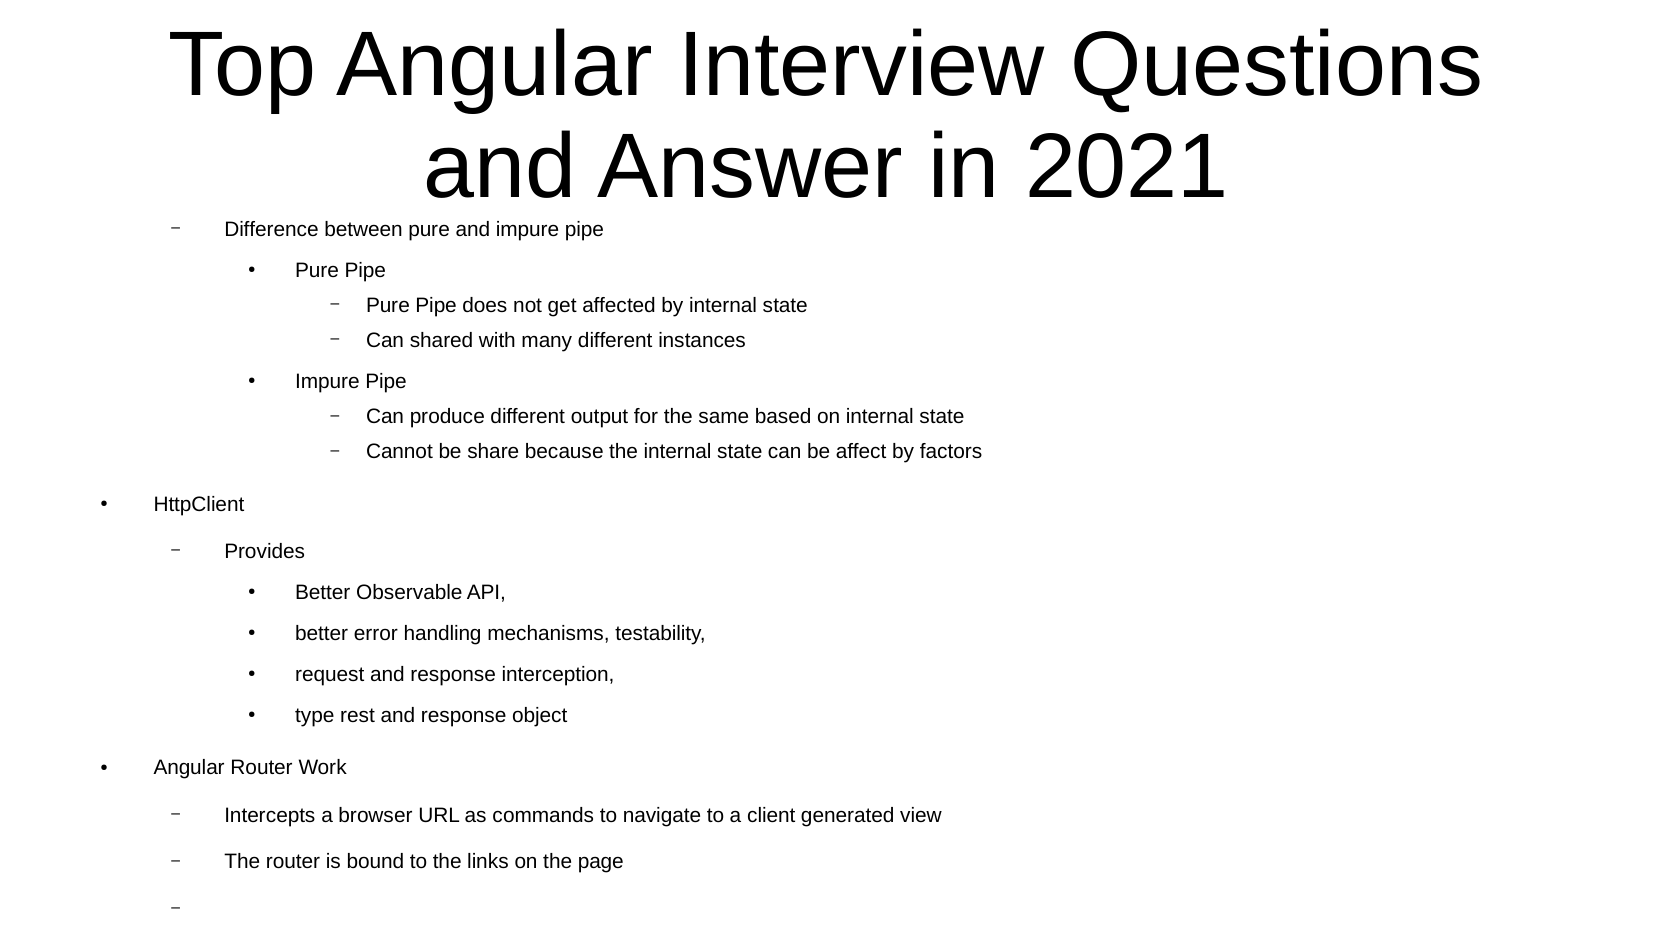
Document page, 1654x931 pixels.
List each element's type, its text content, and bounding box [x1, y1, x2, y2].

title Top Angular Interview Questions and Answer in 2021 [82, 12, 1571, 217]
list Difference between pure and impure pipe Pure Pipe Pure Pipe does not get affected by internal state Can shared with many different instances Impure Pipe Can produce different output for the same based on internal state Cannot be share because the internal state can be affect by factors HttpClient Provides Better Observable API, better error handling mechanisms, testability, request and response interception, type rest and response object Angular Router Work Intercepts a browser URL as commands to navigate to a client generated view The router is bound to the links on the page [82, 217, 1636, 916]
